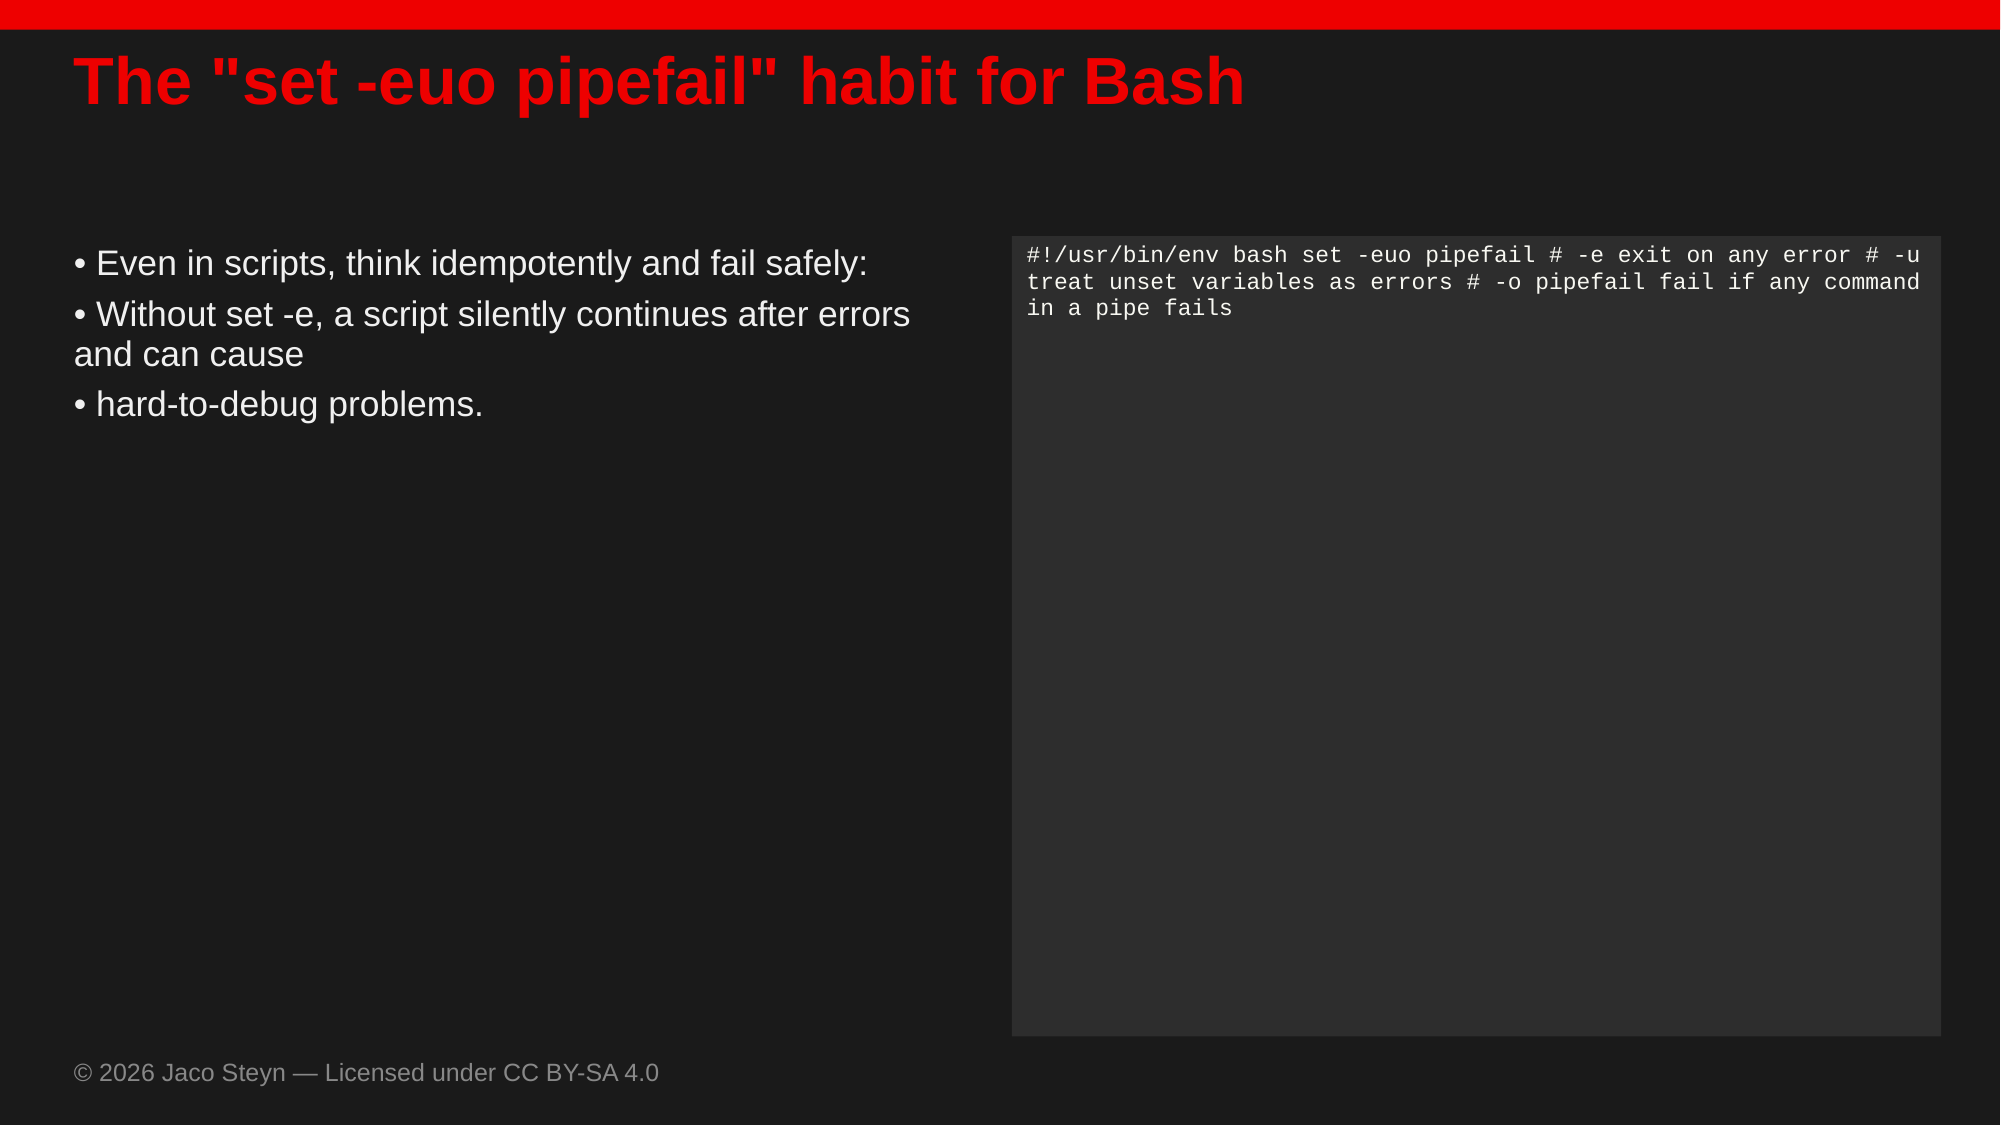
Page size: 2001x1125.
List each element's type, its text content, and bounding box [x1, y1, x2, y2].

text_box © 2026 Jaco Steyn — Licensed under CC BY-SA 4.0 [59, 1051, 1942, 1093]
text_box • Even in scripts, think idempotently and fail safely: • Without set -e, a script silently continues after errors and can cause • hard-to-debug problems. [59, 236, 989, 1037]
text_box The "set -euo pipefail" habit for Bash [59, 36, 1942, 208]
text_box [0, 0, 2001, 30]
text_box #!/usr/bin/env bash set -euo pipefail # -e exit on any error # -u treat unset variables as errors # -o pipefail fail if any command in a pipe fails [1011, 236, 1942, 1037]
